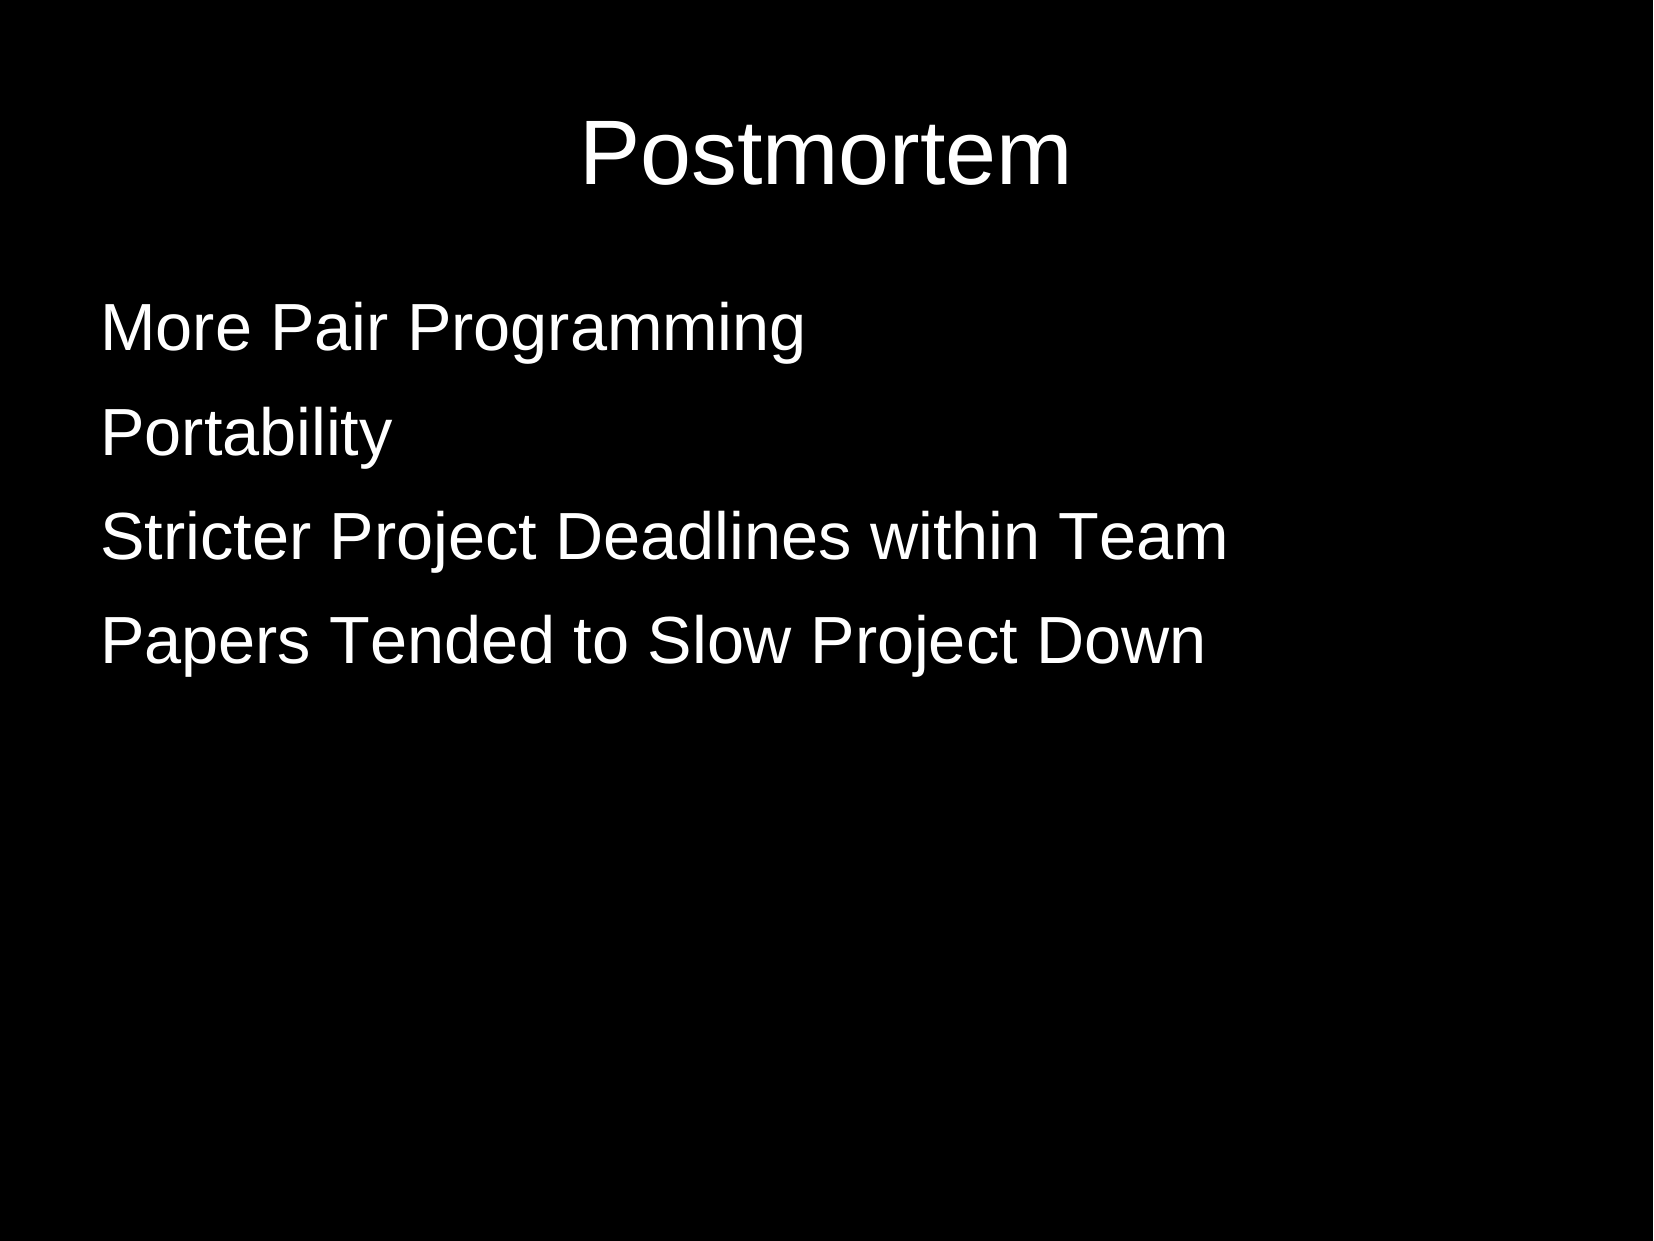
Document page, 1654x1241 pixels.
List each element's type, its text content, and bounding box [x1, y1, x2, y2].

list More Pair Programming Portability Stricter Project Deadlines within Team Papers Tended to Slow Project Down [82, 290, 1571, 1095]
title Postmortem [82, 56, 1571, 250]
